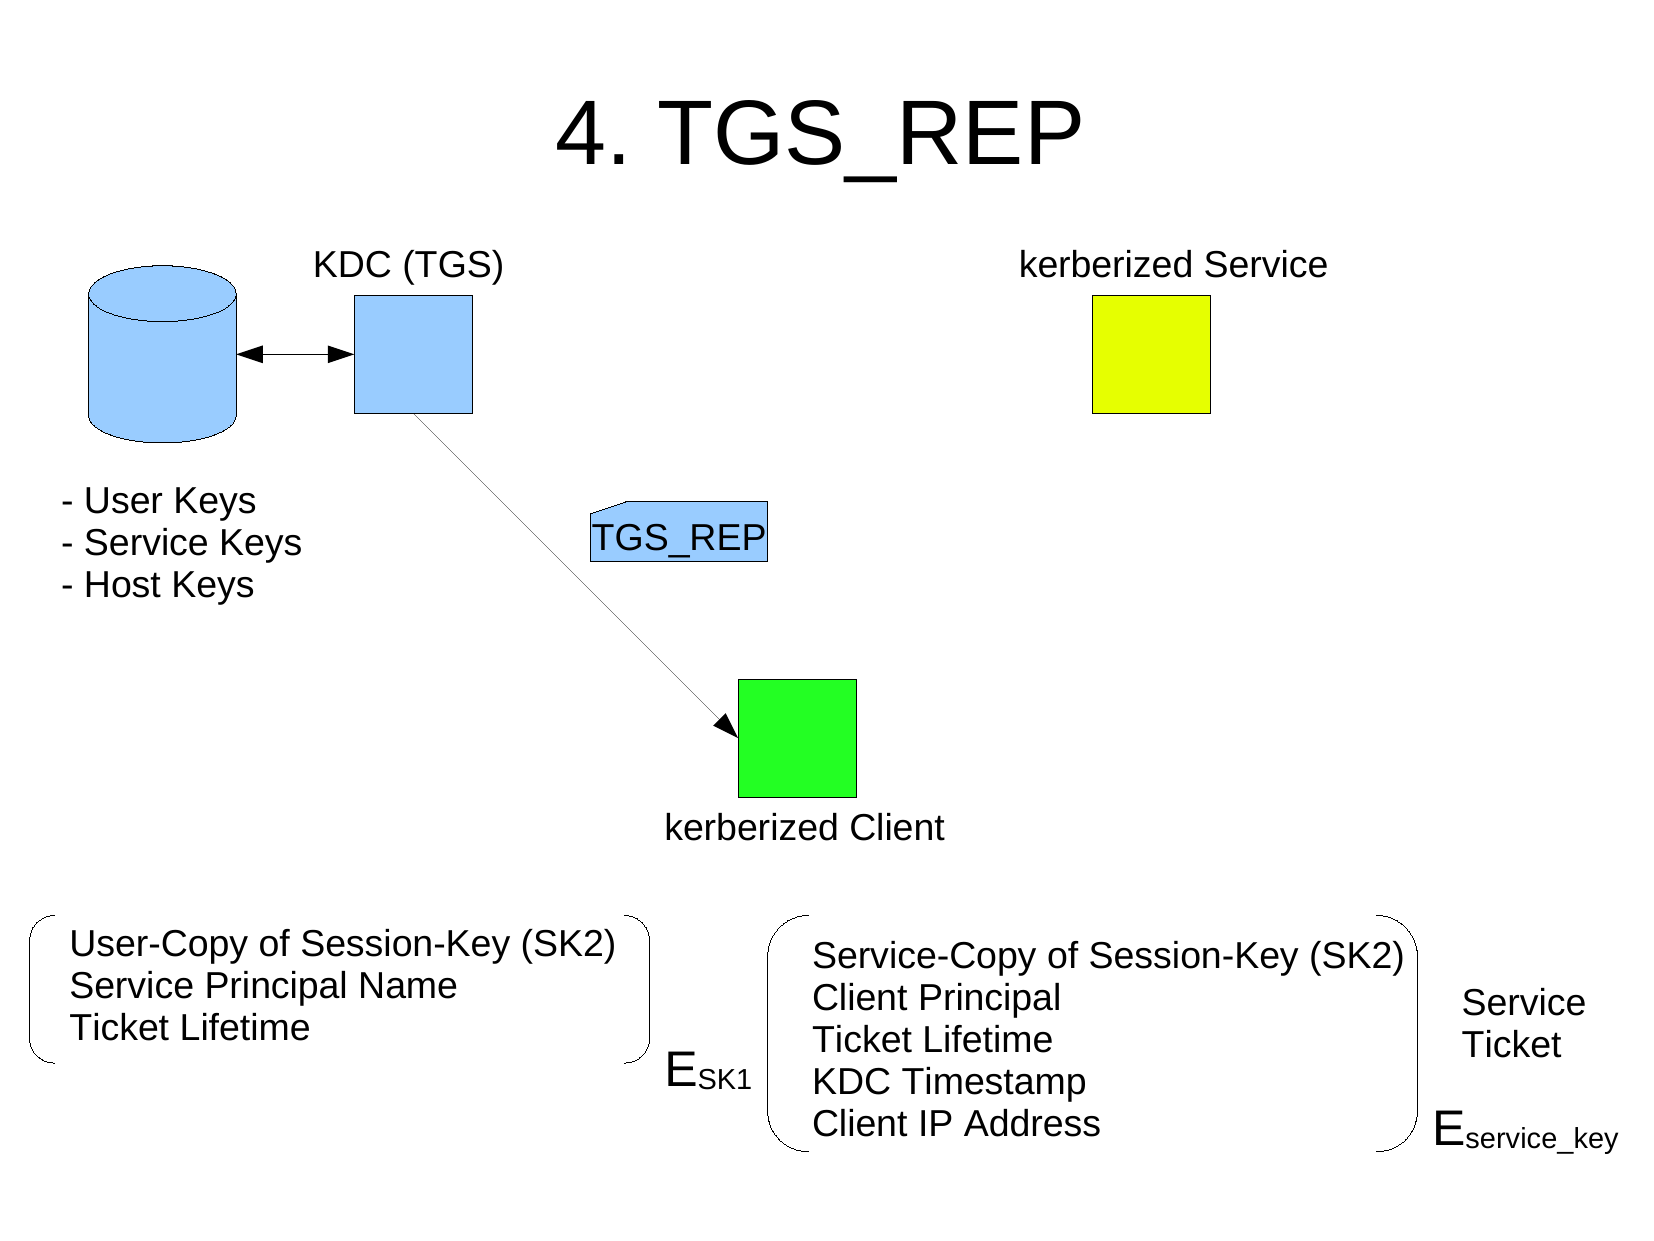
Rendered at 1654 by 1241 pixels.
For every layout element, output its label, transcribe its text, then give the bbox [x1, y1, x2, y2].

title 4. TGS_REP [76, 29, 1565, 237]
text_box [88, 265, 237, 443]
text_box User-Copy of Session-Key (SK2) Service Principal Name Ticket Lifetime [54, 915, 680, 1057]
text_box Service Ticket [1446, 974, 1625, 1074]
text_box [738, 679, 857, 798]
text_box ESK1 [649, 1033, 857, 1123]
text_box [354, 295, 473, 414]
text_box - User Keys - Service Keys - Host Keys [46, 472, 314, 614]
text_box TGS_REP [590, 501, 768, 562]
text_box KDC (TGS) [298, 236, 516, 294]
text_box kerberized Service [1003, 236, 1359, 294]
text_box Eservice_key [1417, 1092, 1654, 1182]
text_box kerberized Client [649, 799, 1004, 857]
text_box Service-Copy of Session-Key (SK2) Client Principal Ticket Lifetime KDC Timestamp Client IP Address [797, 926, 1447, 1152]
text_box [1092, 295, 1211, 414]
